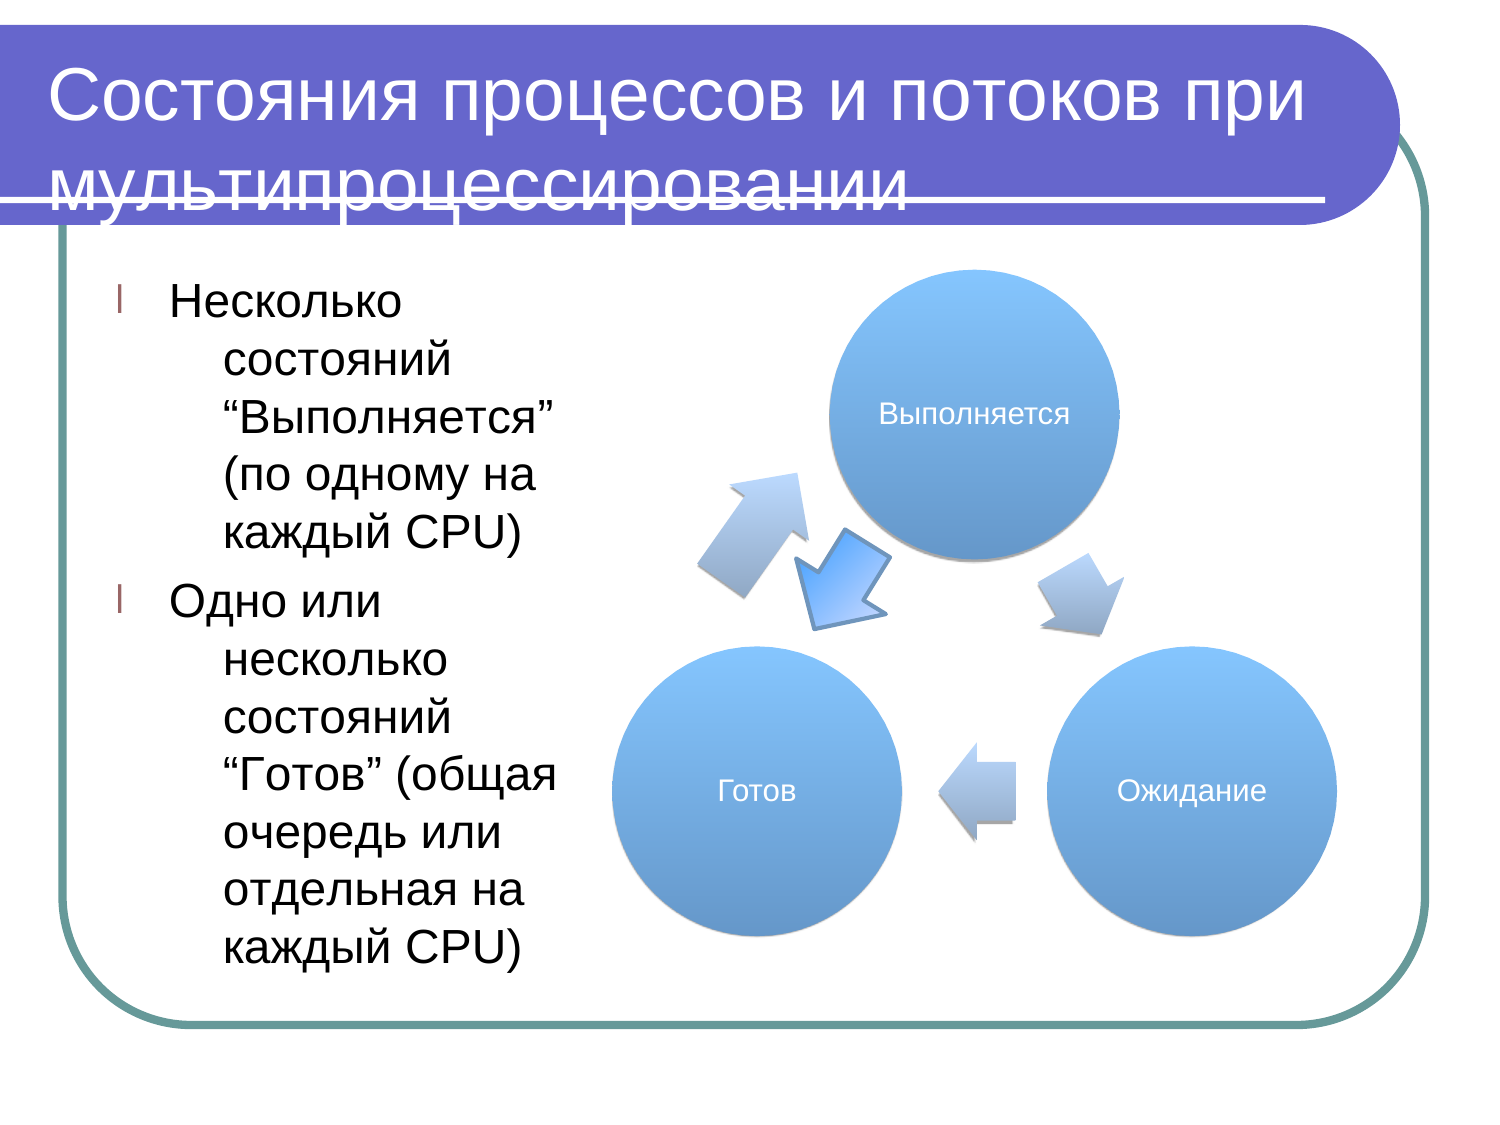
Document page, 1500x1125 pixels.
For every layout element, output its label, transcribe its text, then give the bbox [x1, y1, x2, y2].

text_box Готов [612, 646, 903, 937]
list Несколько состояний “Выполняется” (по одному на каждый CPU) Одно или несколько состояний “Готов” (общая очередь или отдельная на каждый CPU) [99, 262, 586, 988]
text_box [796, 529, 890, 630]
title Состояния процессов и потоков при мультипроцессировании [32, 37, 1347, 188]
text_box Ожидание [1047, 646, 1338, 937]
text_box [1037, 552, 1125, 635]
text_box Выполняется [829, 269, 1120, 560]
text_box [697, 472, 810, 598]
text_box [938, 742, 1016, 841]
